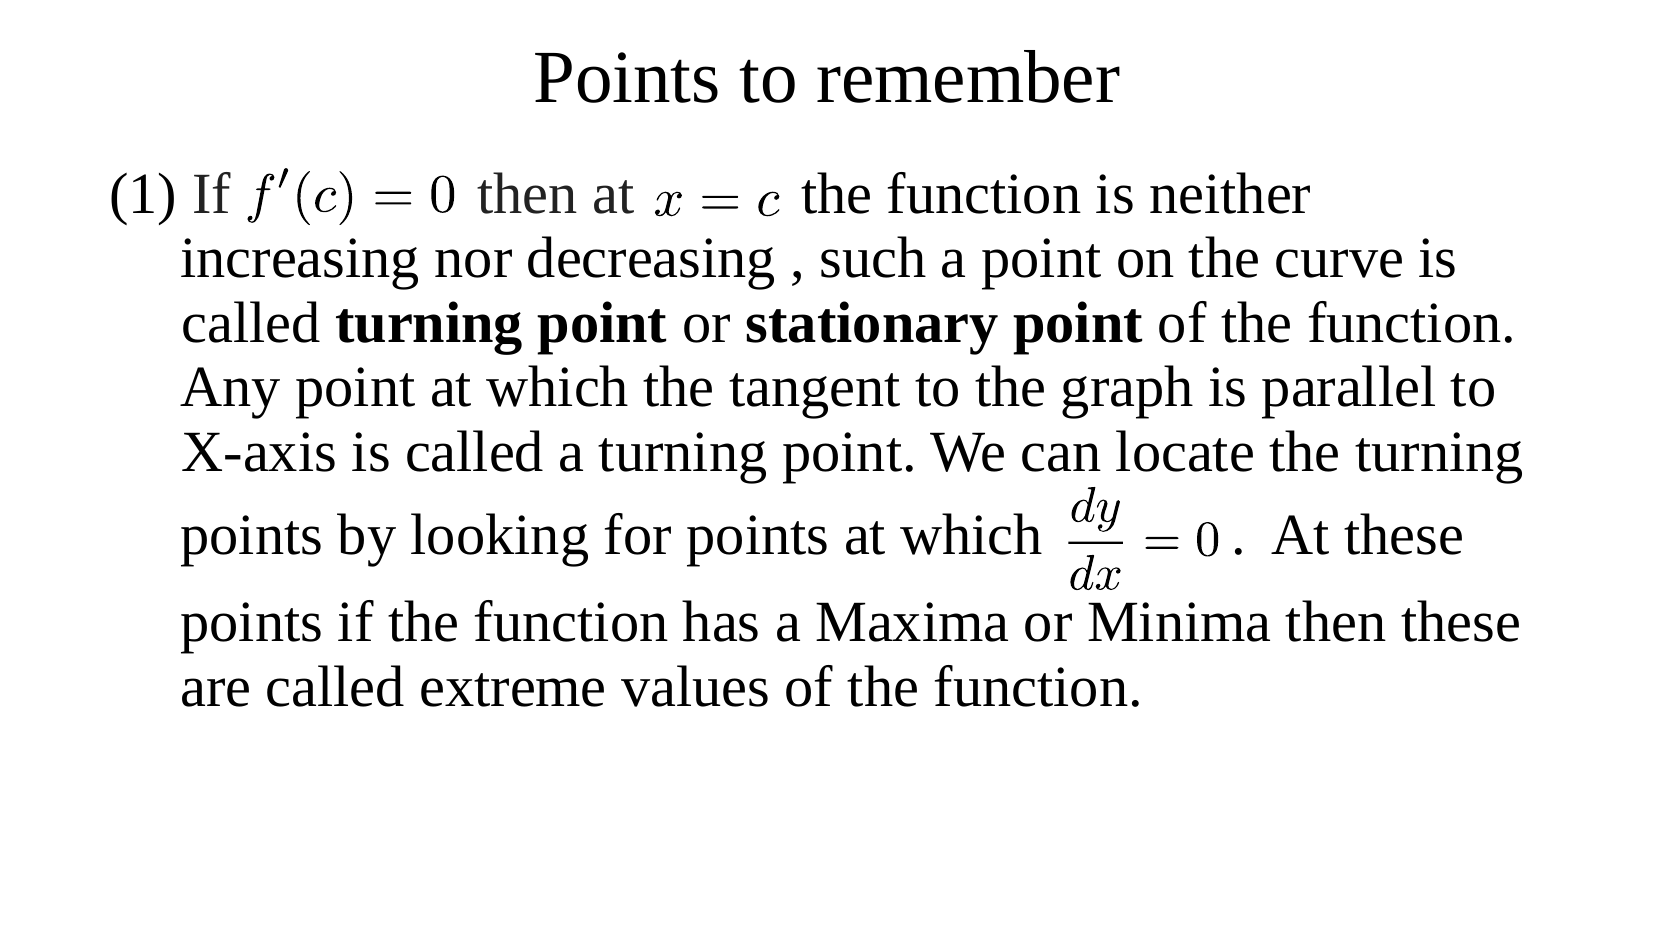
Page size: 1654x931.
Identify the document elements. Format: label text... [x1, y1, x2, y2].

text_box [247, 168, 455, 226]
text_box [654, 191, 780, 217]
subtitle (1) If then at the function is neither increasing nor decreasing , such a point on the curve is called turning point or stationary point of the function. Any point at which the tangent to the graph is parallel to X-axis is called a turning point. We can locate the turning points by looking for points at which . At these points if the function has a Maxima or Minima then these are called extreme values of the function. [35, 124, 1607, 898]
title Points to remember [82, 31, 1571, 124]
text_box [1068, 486, 1219, 591]
